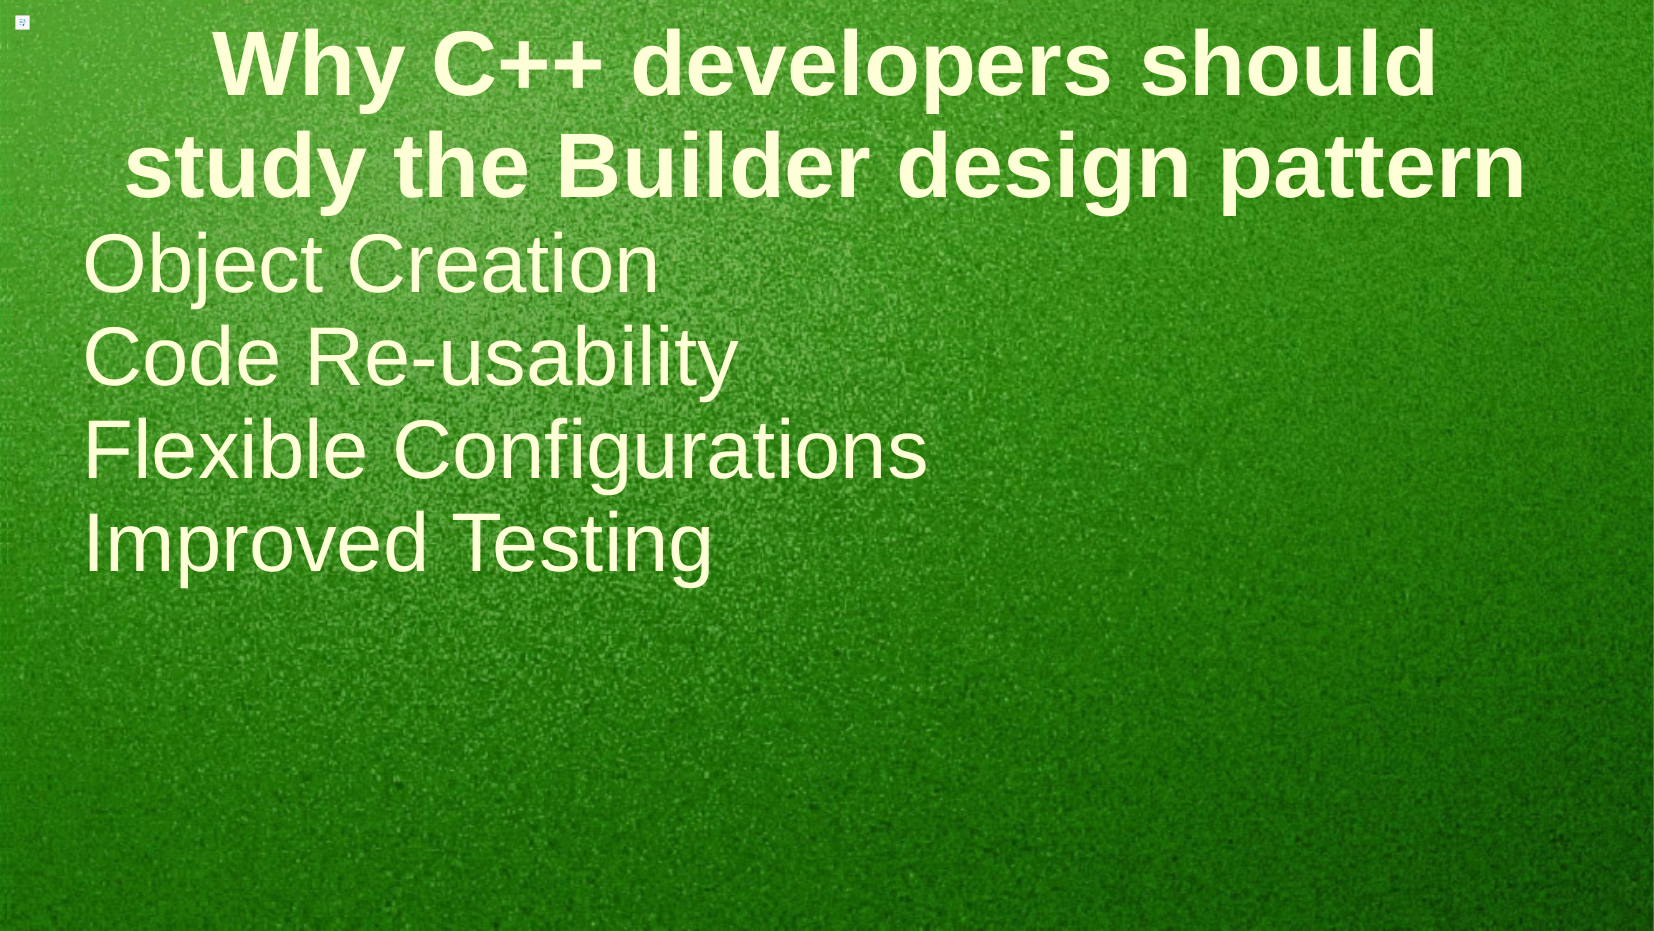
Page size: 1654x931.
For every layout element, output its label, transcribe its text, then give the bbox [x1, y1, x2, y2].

picture [0, 0, 1654, 931]
title Why C++ developers should study the Builder design pattern [82, 12, 1571, 217]
subtitle Object Creation Code Re-usability Flexible Configurations Improved Testing [82, 217, 1571, 869]
text_box [15, 15, 31, 31]
